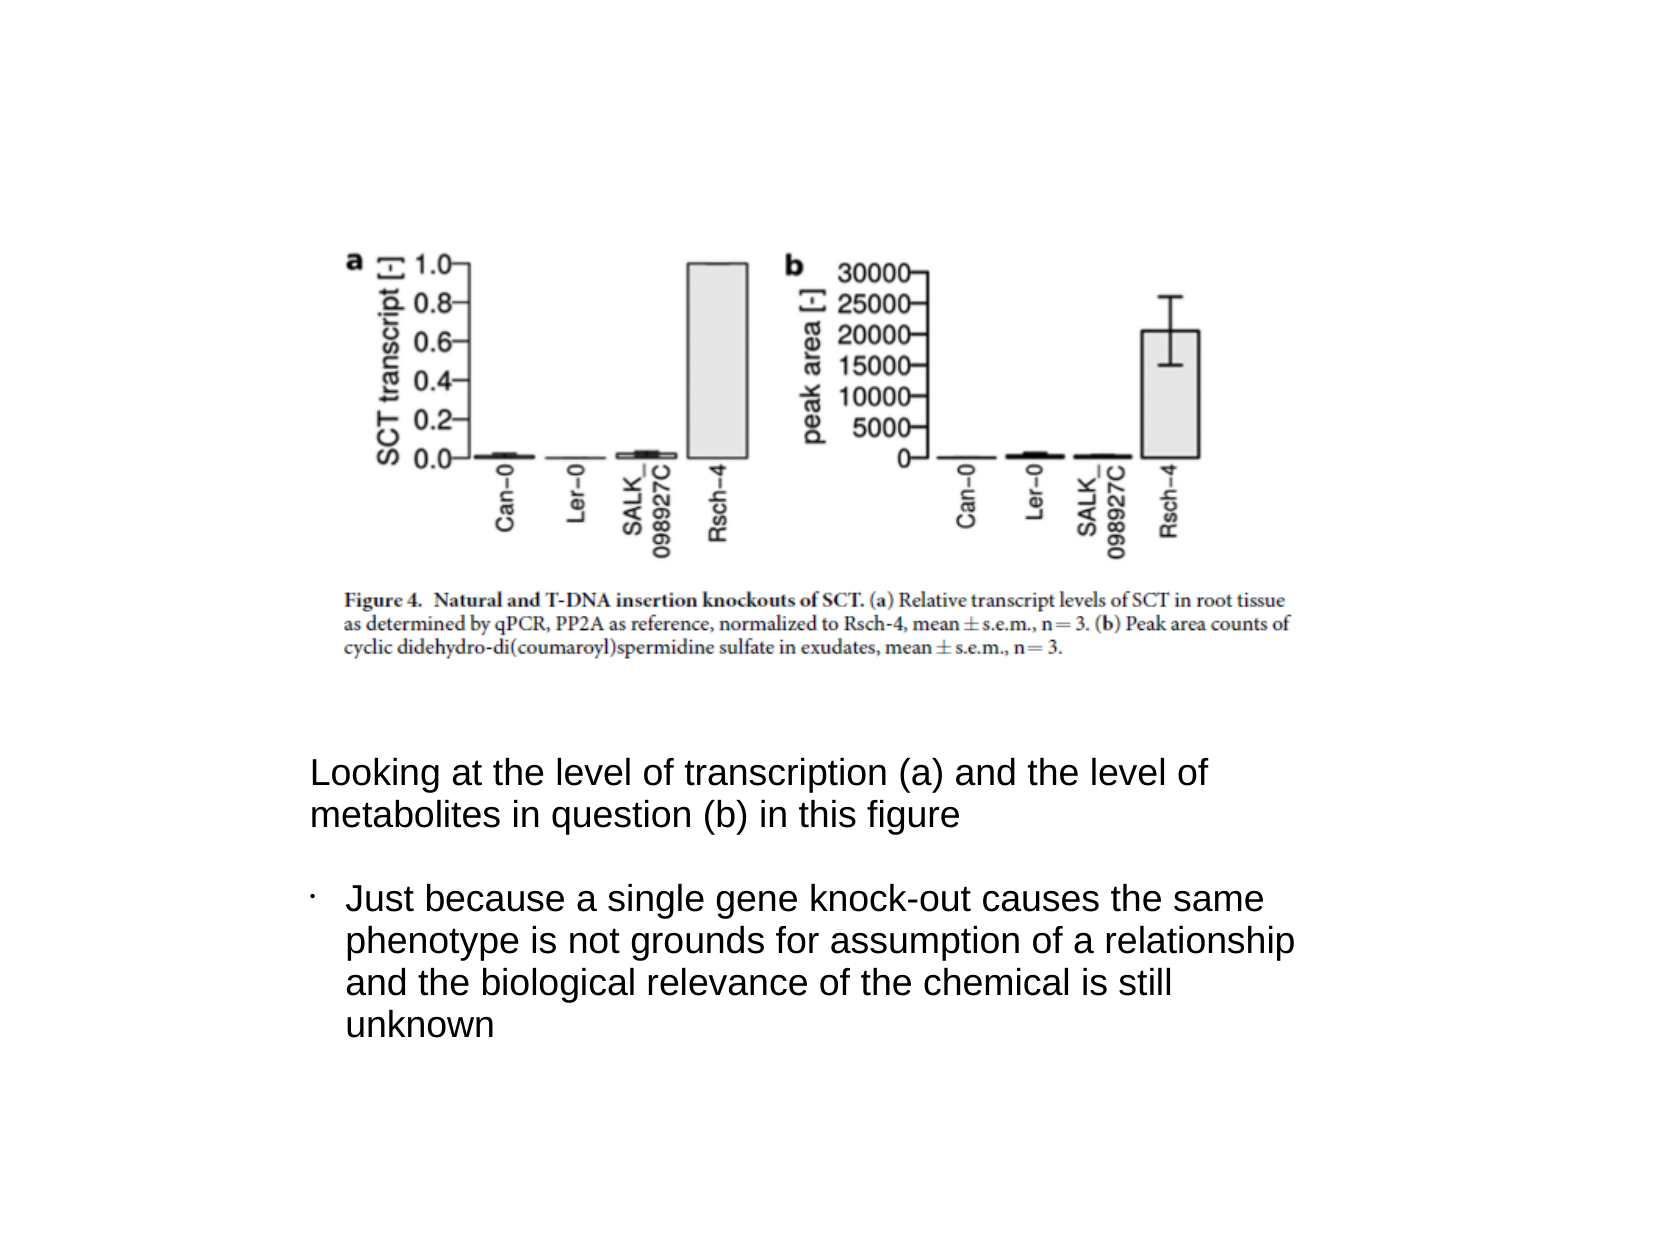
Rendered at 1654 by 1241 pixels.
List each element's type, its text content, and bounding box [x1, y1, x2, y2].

text_box Looking at the level of transcription (a) and the level of metabolites in question (b) in this figure Just because a single gene knock-out causes the same phenotype is not grounds for assumption of a relationship and the biological relevance of the chemical is still unknown [295, 744, 1347, 1095]
picture [318, 236, 1321, 676]
